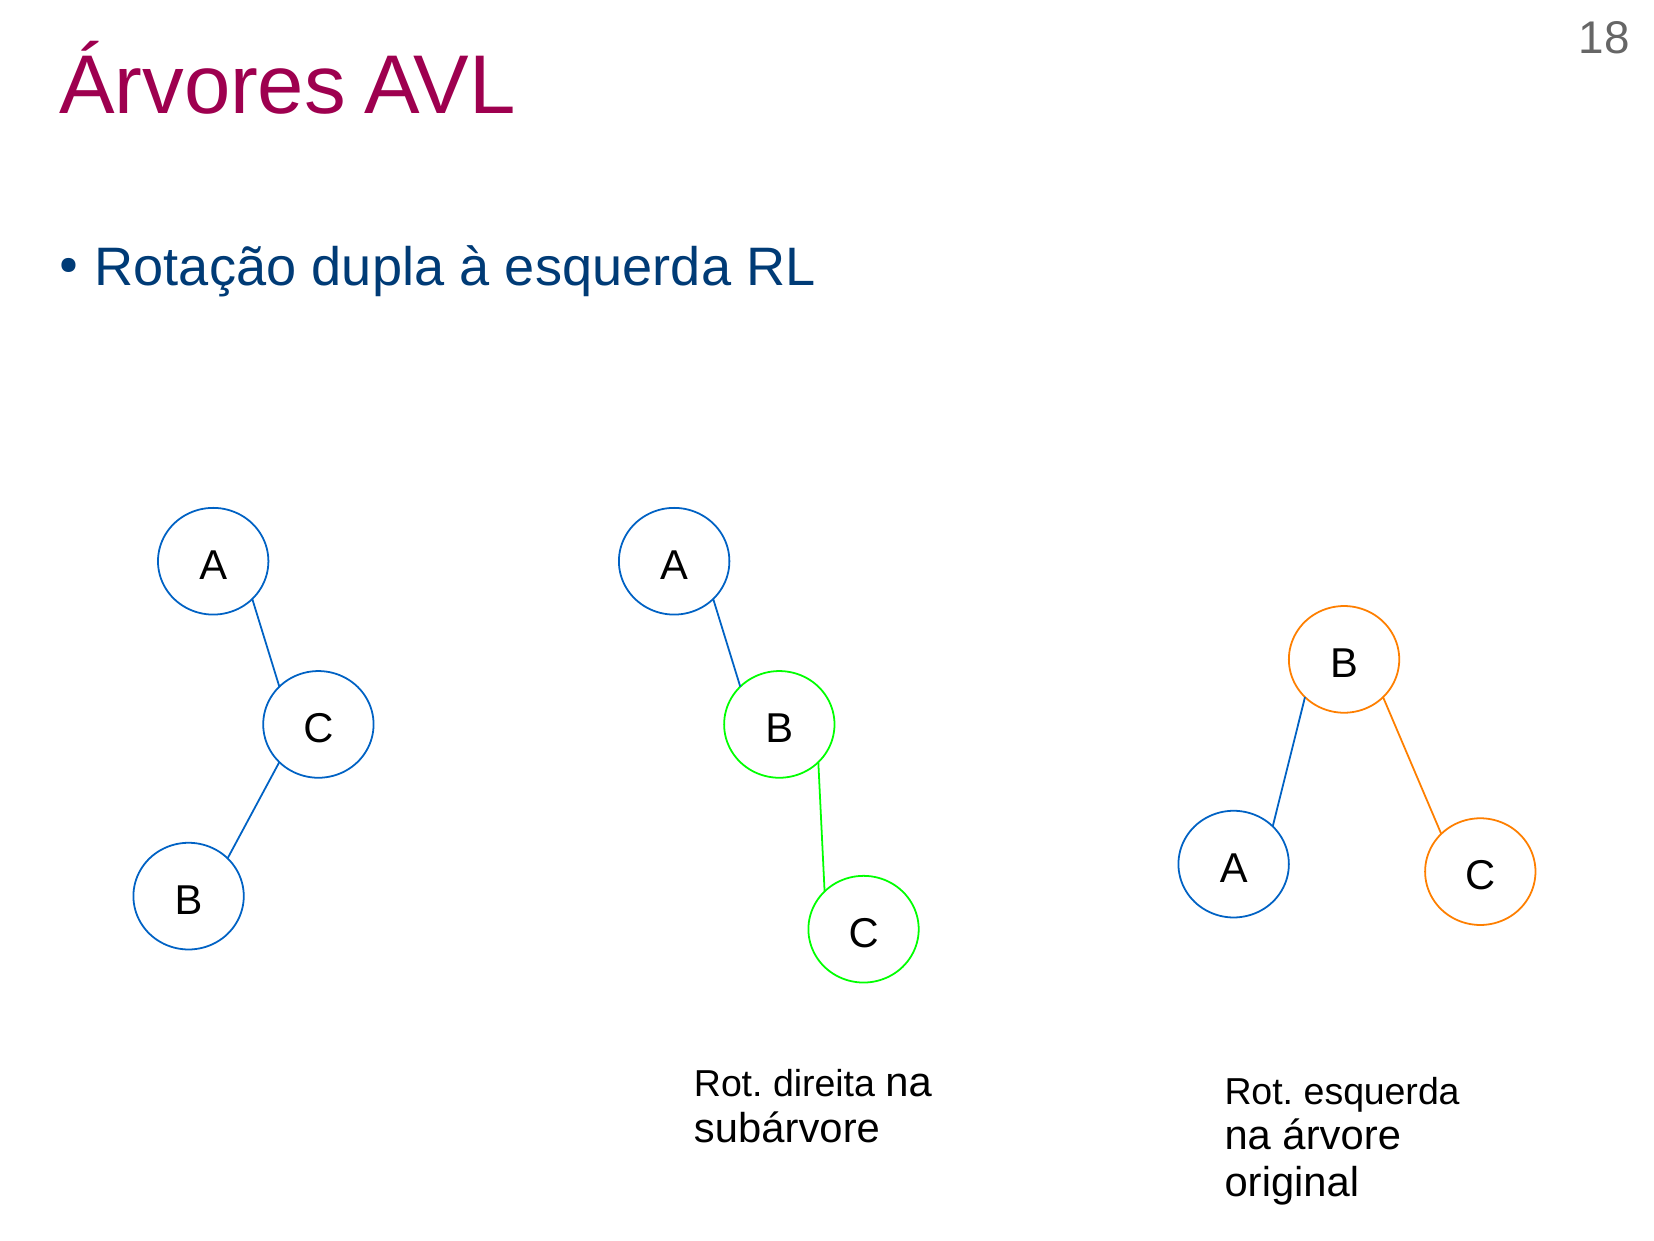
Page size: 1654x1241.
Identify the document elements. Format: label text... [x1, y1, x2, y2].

text_box C [808, 875, 919, 983]
list Rotação dupla à esquerda RL [59, 236, 1595, 1211]
text_box C [263, 671, 374, 778]
text_box A [618, 507, 730, 615]
text_box A [157, 507, 269, 615]
text_box B [1288, 606, 1400, 713]
text_box B [724, 671, 835, 778]
title Árvores AVL [59, 29, 1595, 148]
text_box Rot. esquerda na árvore original [1209, 1062, 1524, 1213]
text_box A [1178, 810, 1289, 918]
text_box Rot. direita na subárvore [679, 1051, 1093, 1159]
text_box C [1425, 818, 1536, 925]
text_box B [133, 842, 244, 950]
